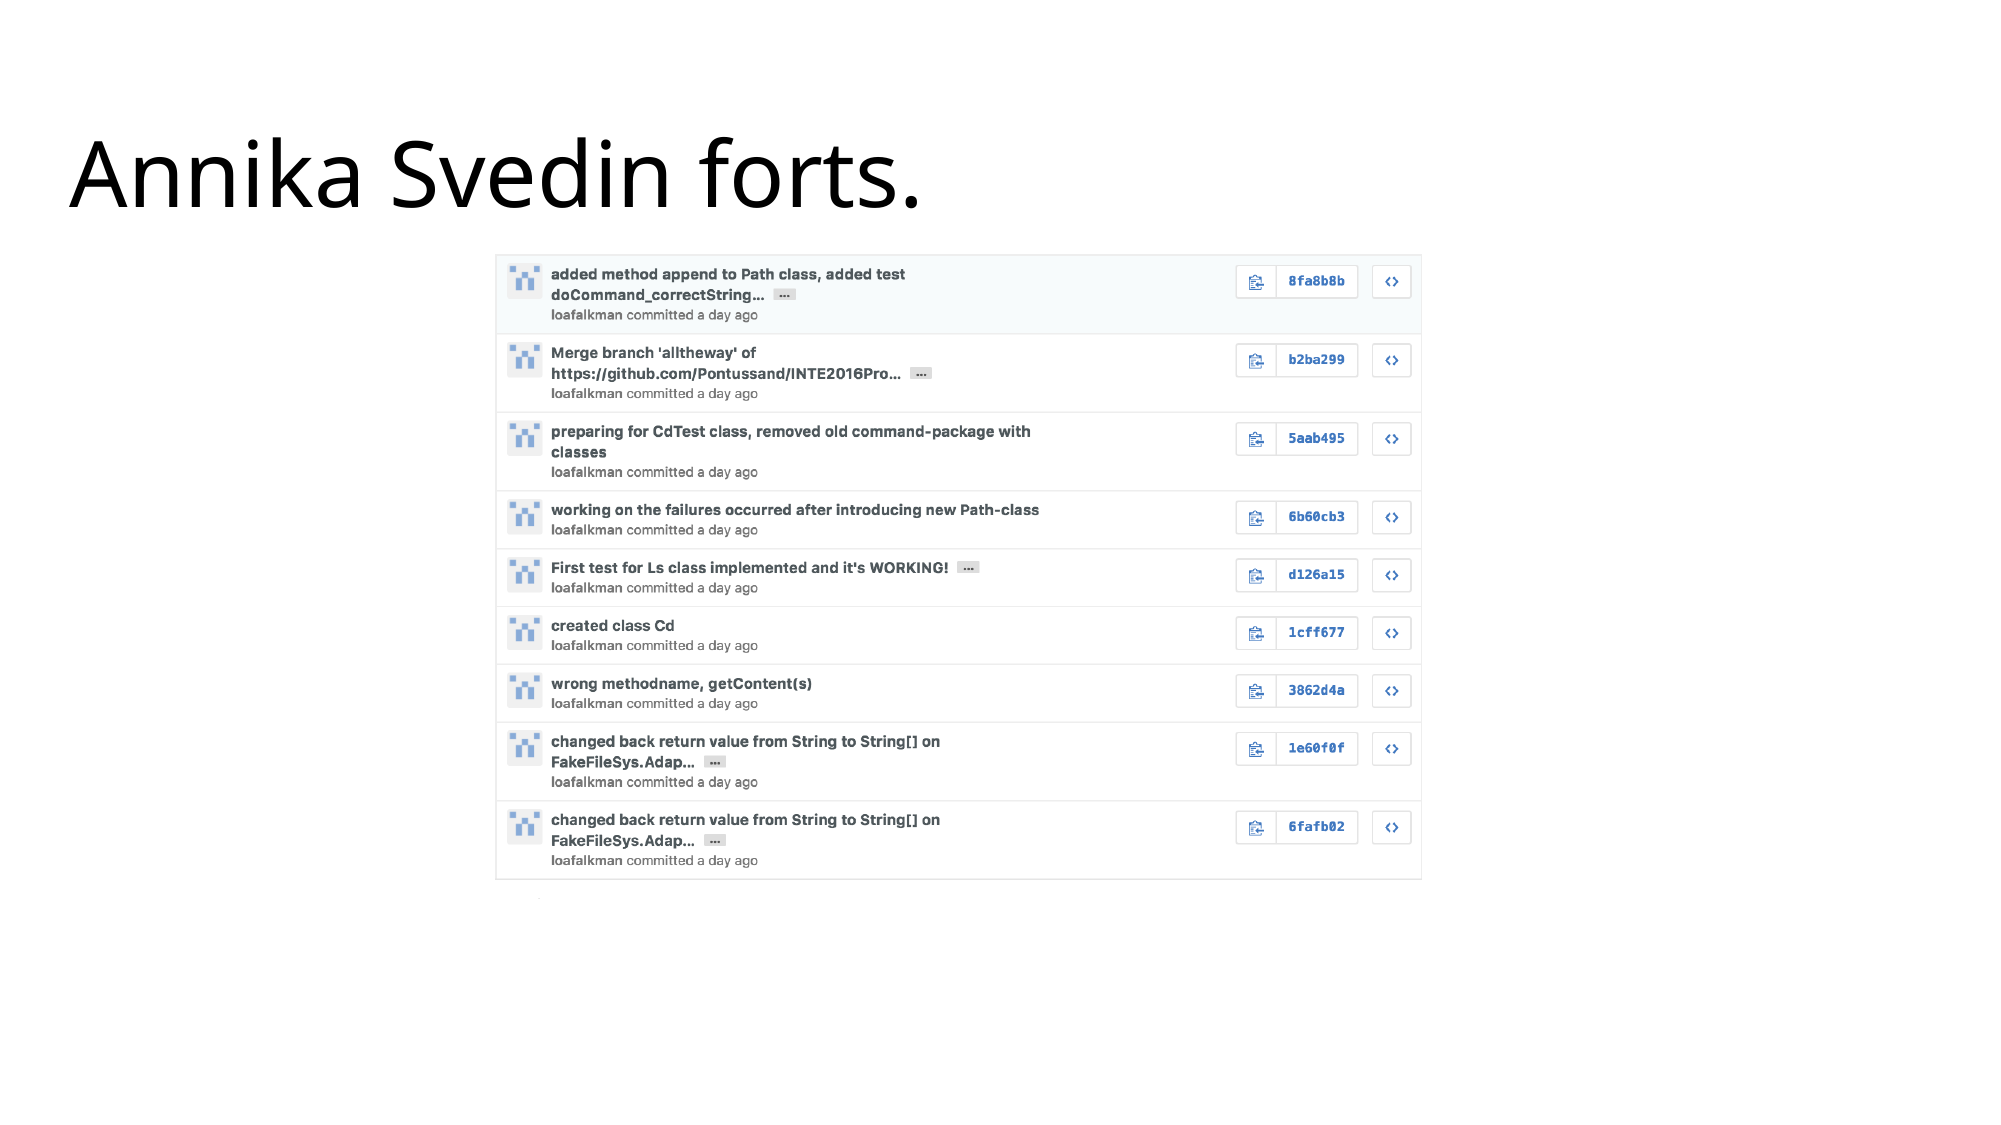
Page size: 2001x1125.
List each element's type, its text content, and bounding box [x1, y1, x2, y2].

picture [480, 254, 1441, 899]
title Annika Svedin forts. [54, 61, 1780, 280]
